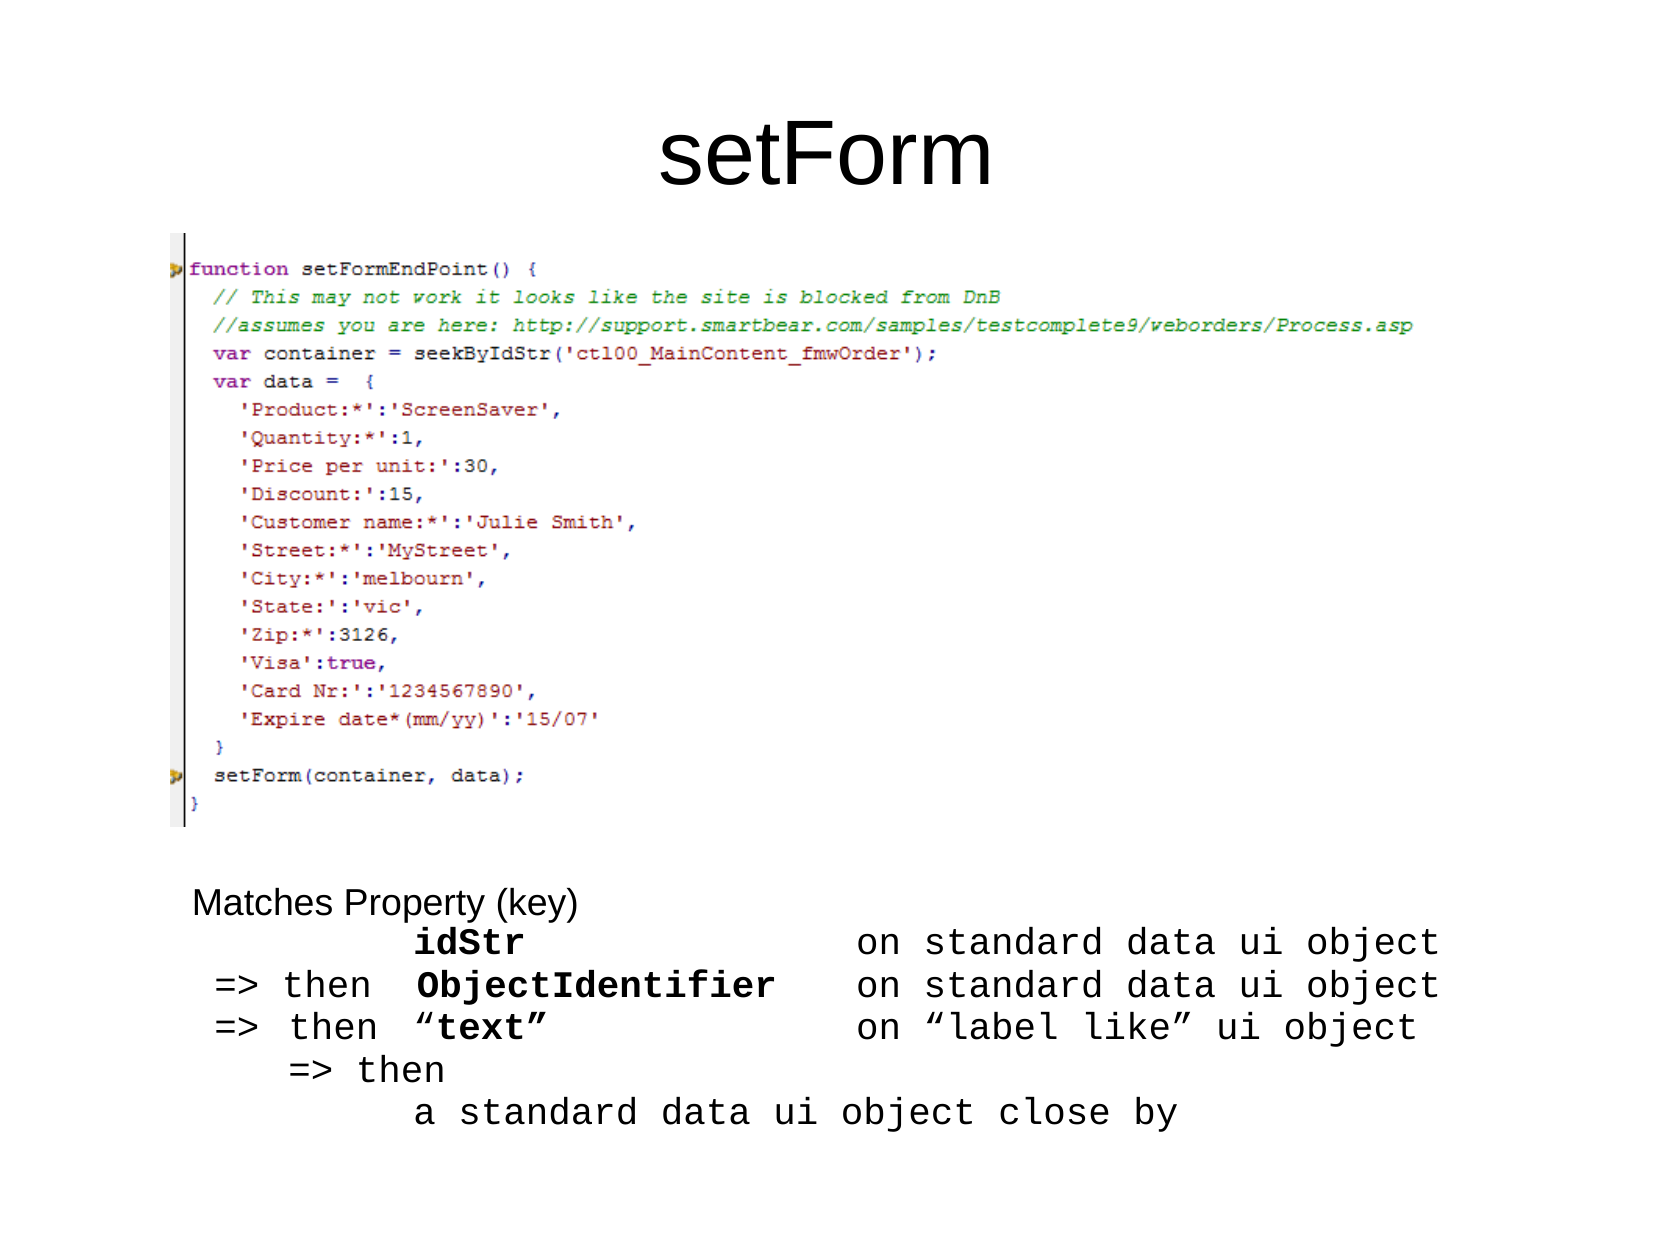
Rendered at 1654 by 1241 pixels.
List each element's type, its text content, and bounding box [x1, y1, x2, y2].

title setForm [82, 49, 1571, 257]
picture [170, 233, 1453, 827]
text_box Matches Property (key) idStr on standard data ui object => then ObjectIdentifier on standard data ui object => then “text” on “label like” ui object => then a standard data ui object close by [177, 874, 1595, 1139]
